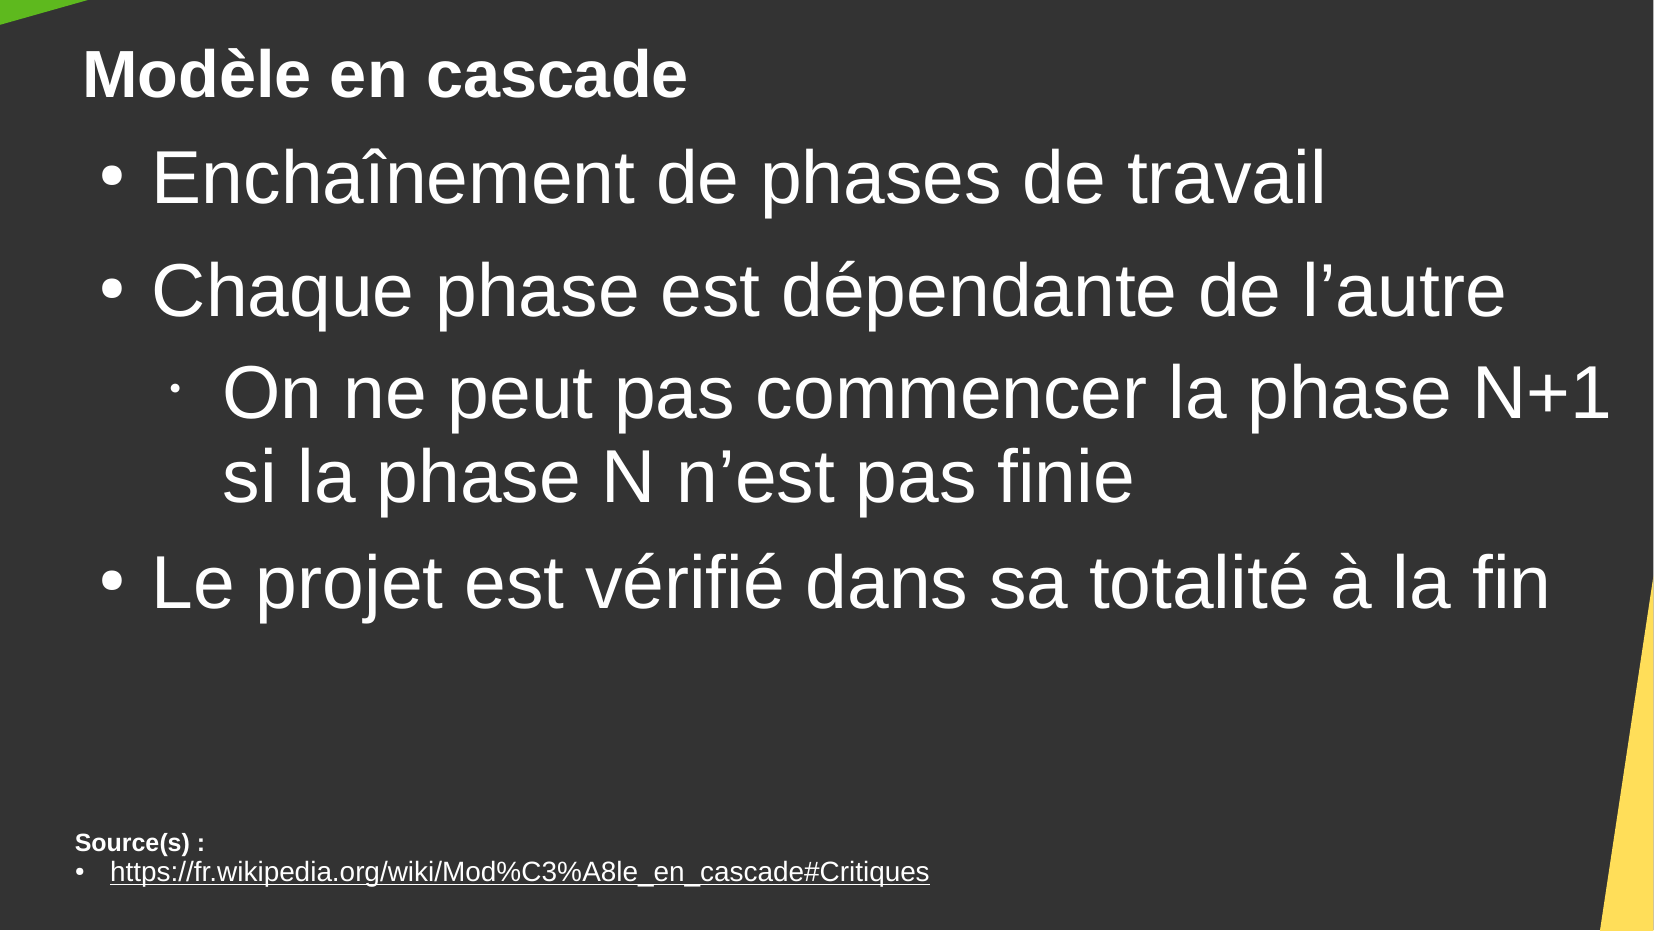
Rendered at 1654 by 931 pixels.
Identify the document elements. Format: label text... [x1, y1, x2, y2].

text_box [0, 0, 88, 25]
list Enchaînement de phases de travail Chaque phase est dépendante de l’autre On ne peut pas commencer la phase N+1 si la phase N n’est pas finie Le projet est vérifié dans sa totalité à la fin [80, 135, 1620, 839]
text_box [1599, 572, 1654, 931]
text_box Source(s) : https://fr.wikipedia.org/wiki/Mod%C3%A8le_en_cascade#Critiques [60, 821, 1546, 921]
title Modèle en cascade [82, 37, 1571, 122]
